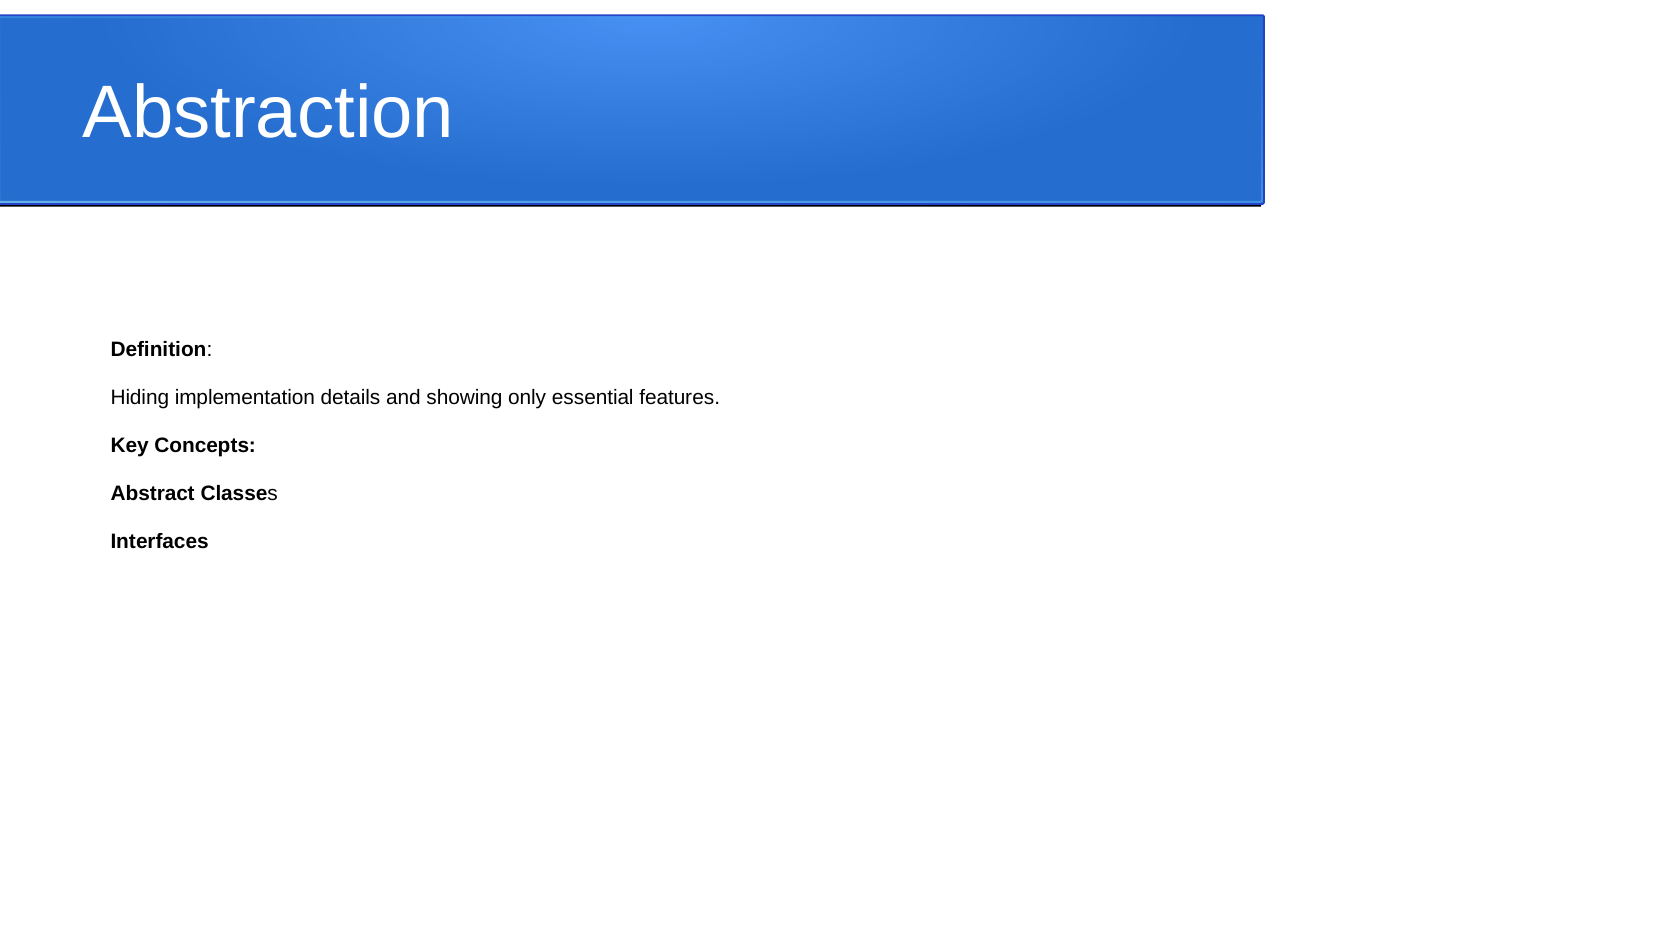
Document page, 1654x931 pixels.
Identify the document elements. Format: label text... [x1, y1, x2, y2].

text_box Definition: Hiding implementation details and showing only essential features. Key Concepts: Abstract Classes Interfaces [95, 330, 736, 609]
title Abstraction [82, 35, 1235, 189]
